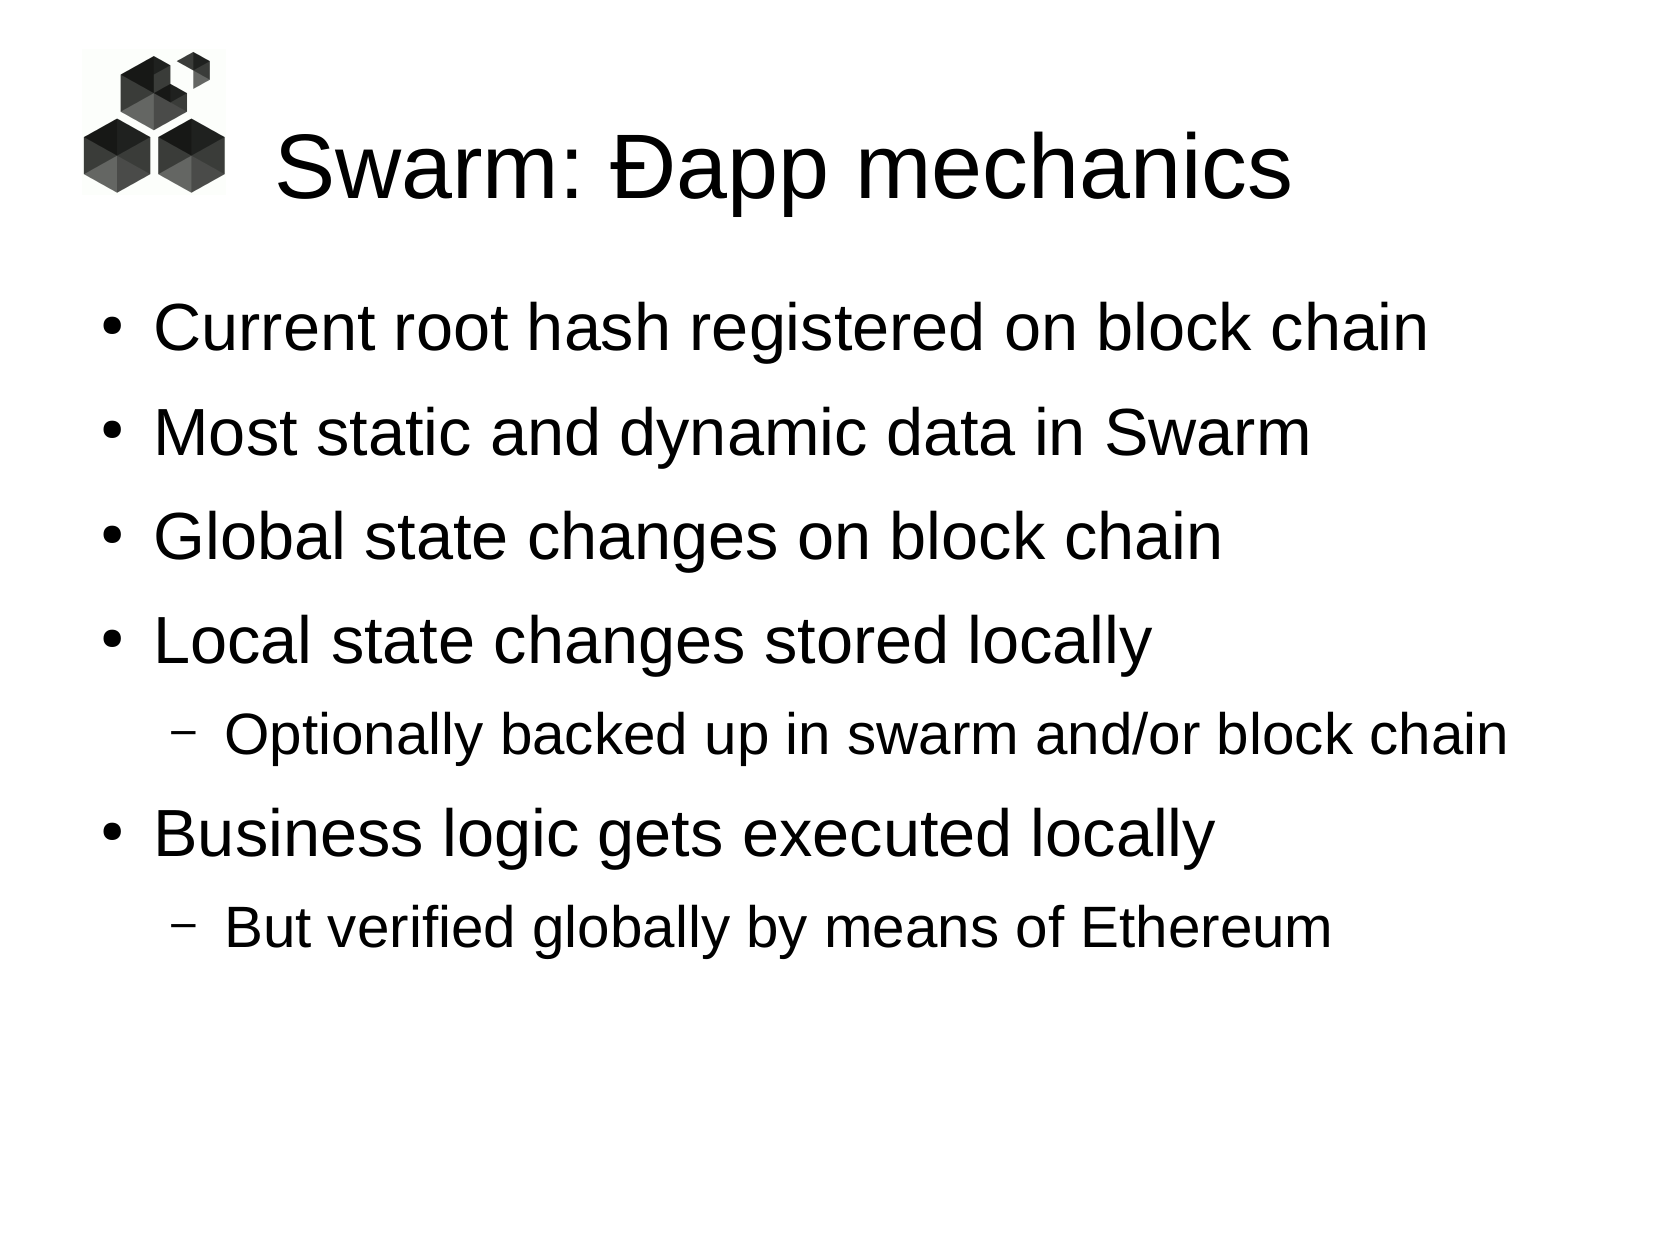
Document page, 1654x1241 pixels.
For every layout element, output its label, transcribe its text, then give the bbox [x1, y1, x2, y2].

list Current root hash registered on block chain Most static and dynamic data in Swarm Global state changes on block chain Local state changes stored locally Optionally backed up in swarm and/or block chain Business logic gets executed locally But verified globally by means of Ethereum [82, 290, 1571, 1010]
title Swarm: Đapp mechanics [274, 94, 1591, 241]
picture [82, 49, 226, 196]
